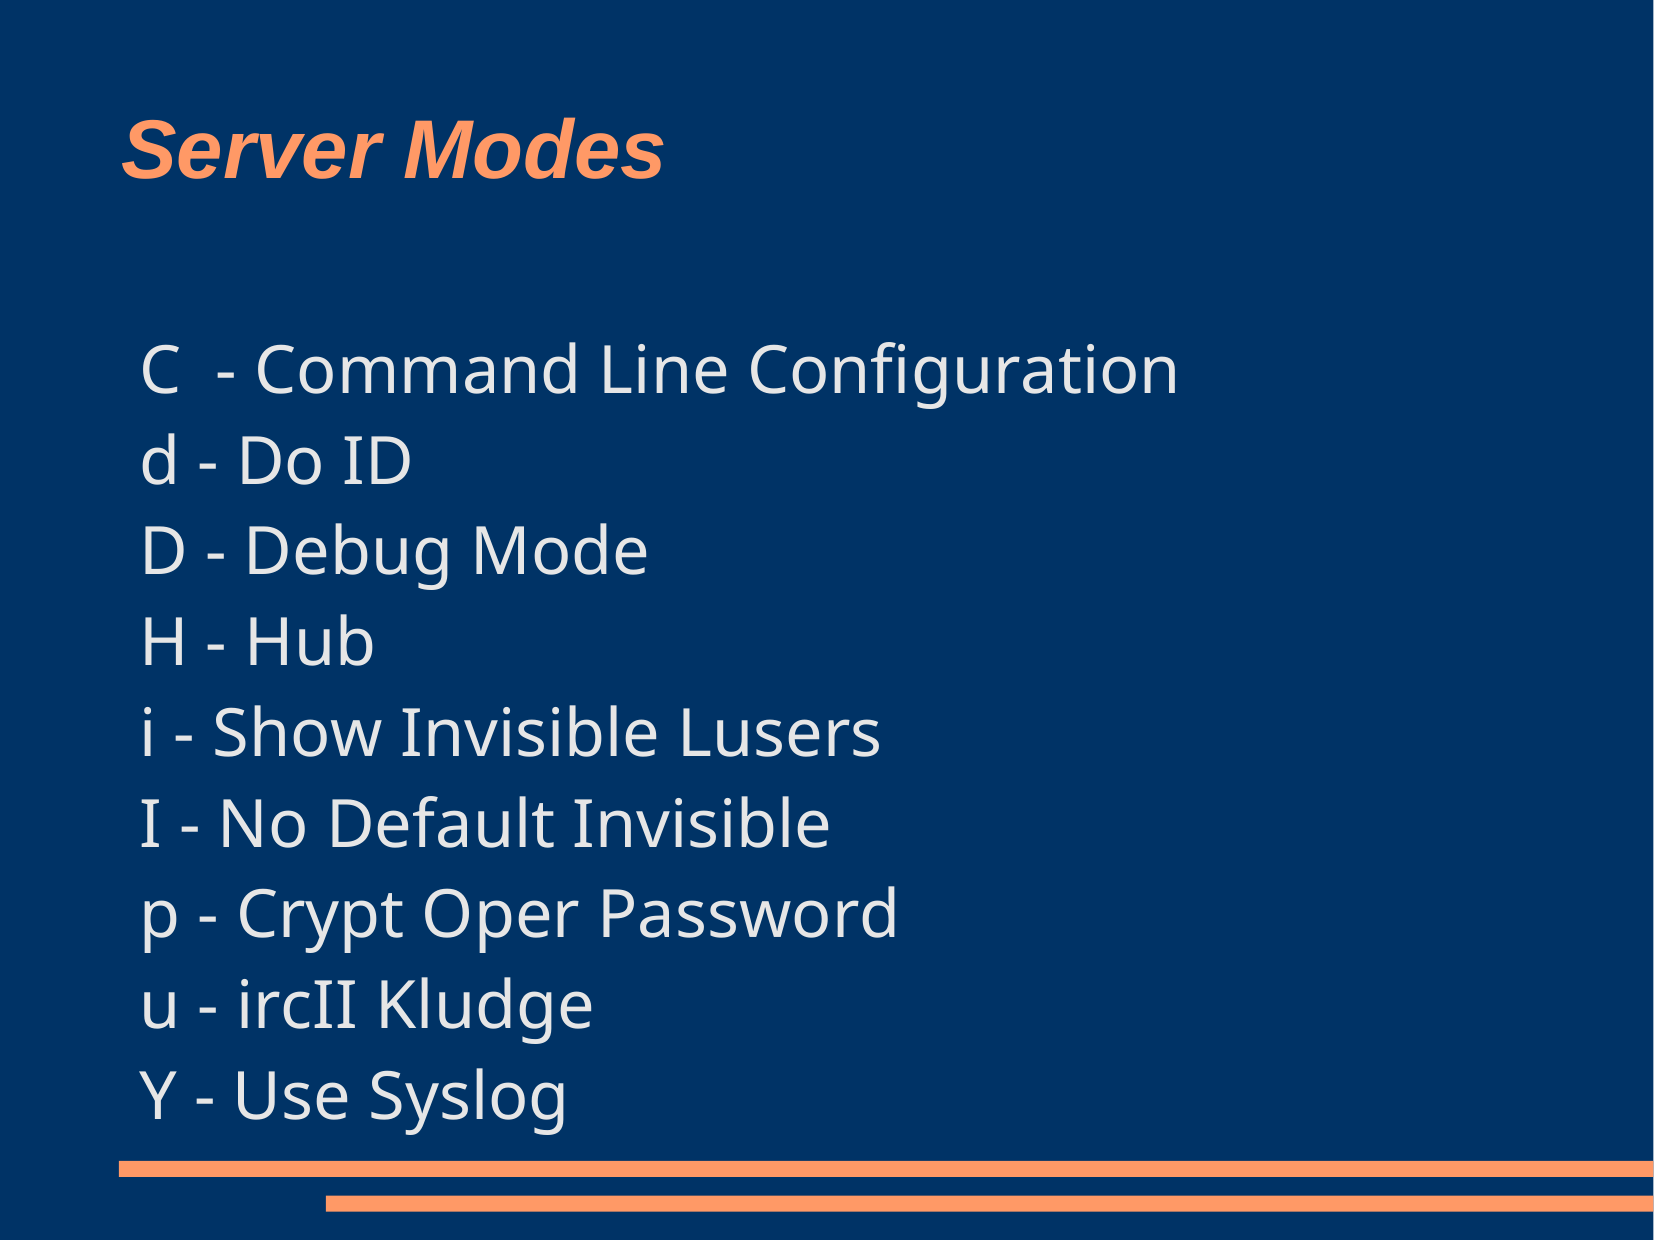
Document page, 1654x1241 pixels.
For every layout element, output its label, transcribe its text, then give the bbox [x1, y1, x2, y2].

list C - Command Line Configuration d - Do ID D - Debug Mode H - Hub i - Show Invisible Lusers I - No Default Invisible p - Crypt Oper Password u - ircII Kludge Y - Use Syslog [121, 322, 1561, 1133]
title Server Modes [121, 46, 1534, 254]
